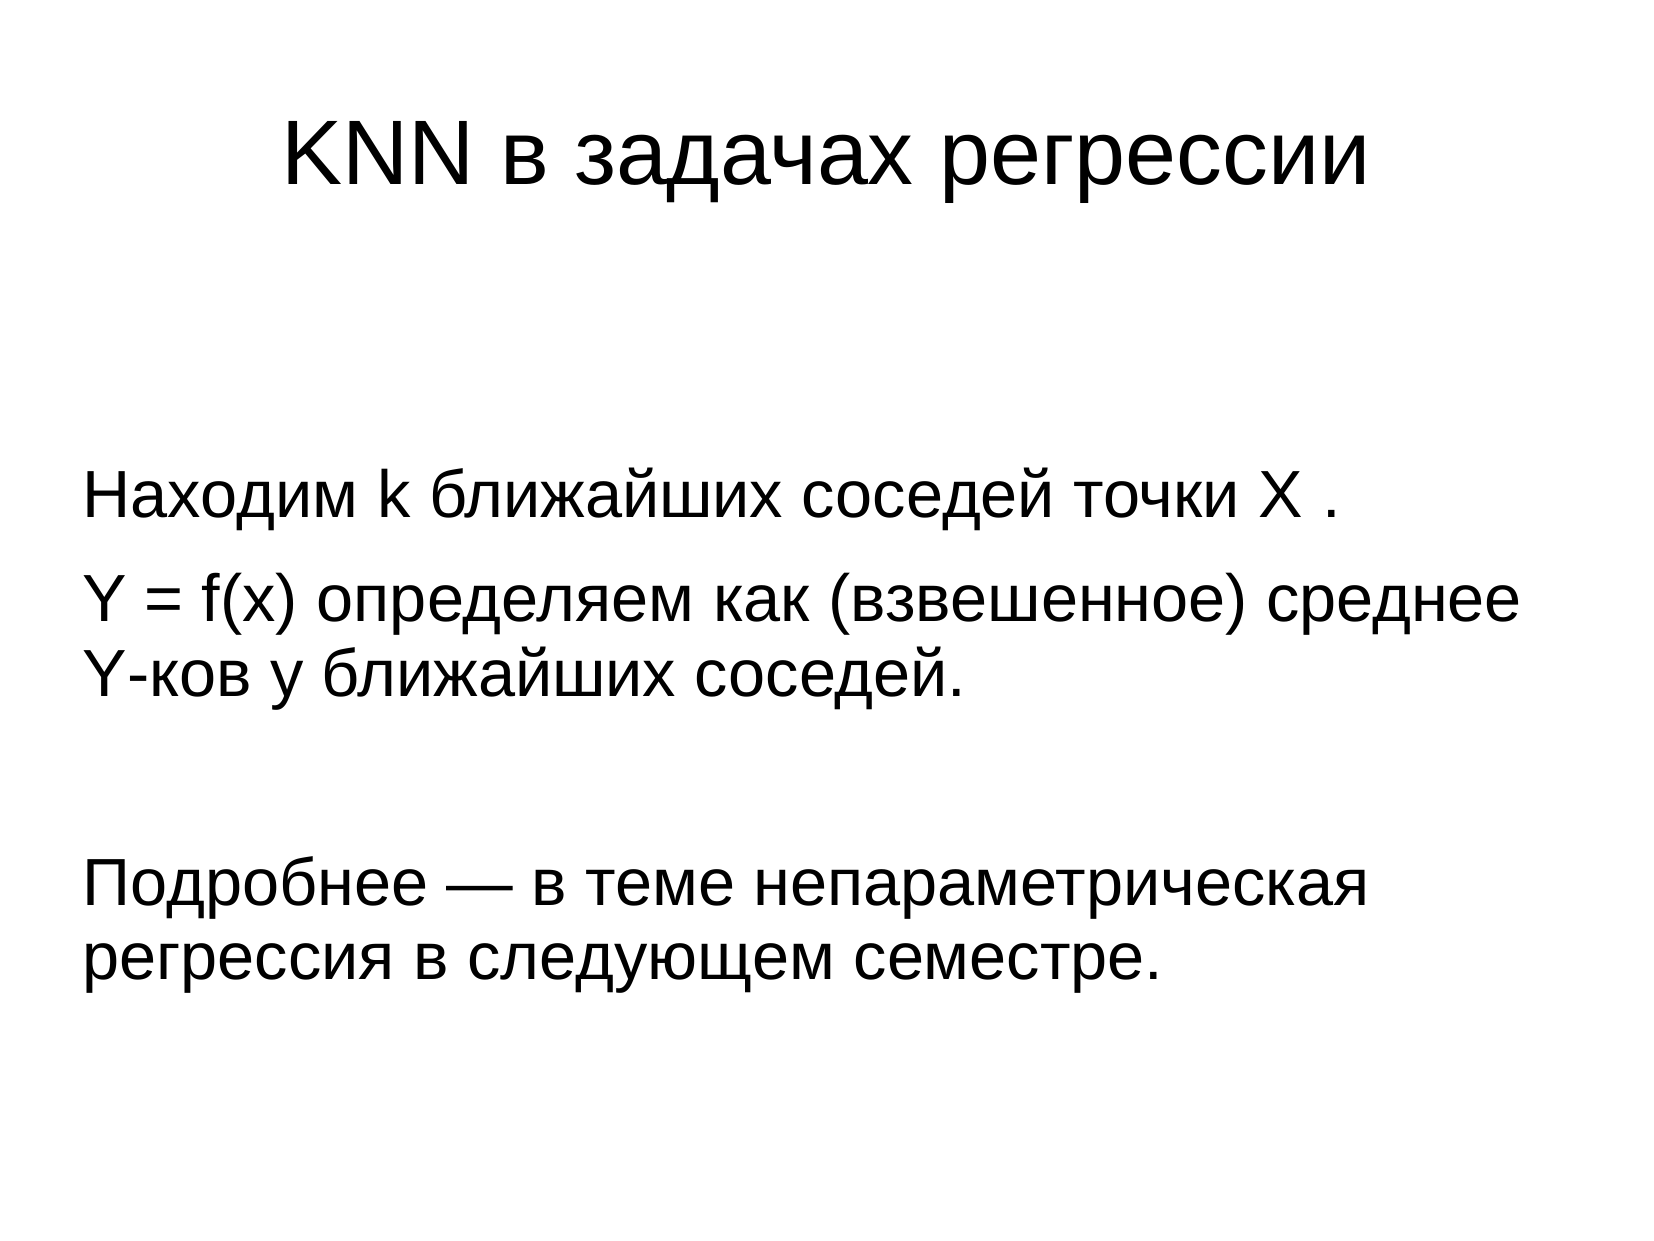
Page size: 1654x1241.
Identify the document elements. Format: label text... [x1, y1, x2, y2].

title KNN в задачах регрессии [82, 49, 1571, 257]
list Находим k ближайших соседей точки X . Y = f(x) определяем как (взвешенное) среднее Y-ков у ближайших соседей. Подробнее — в теме непараметрическая регрессия в следующем семестре. [82, 290, 1571, 1010]
